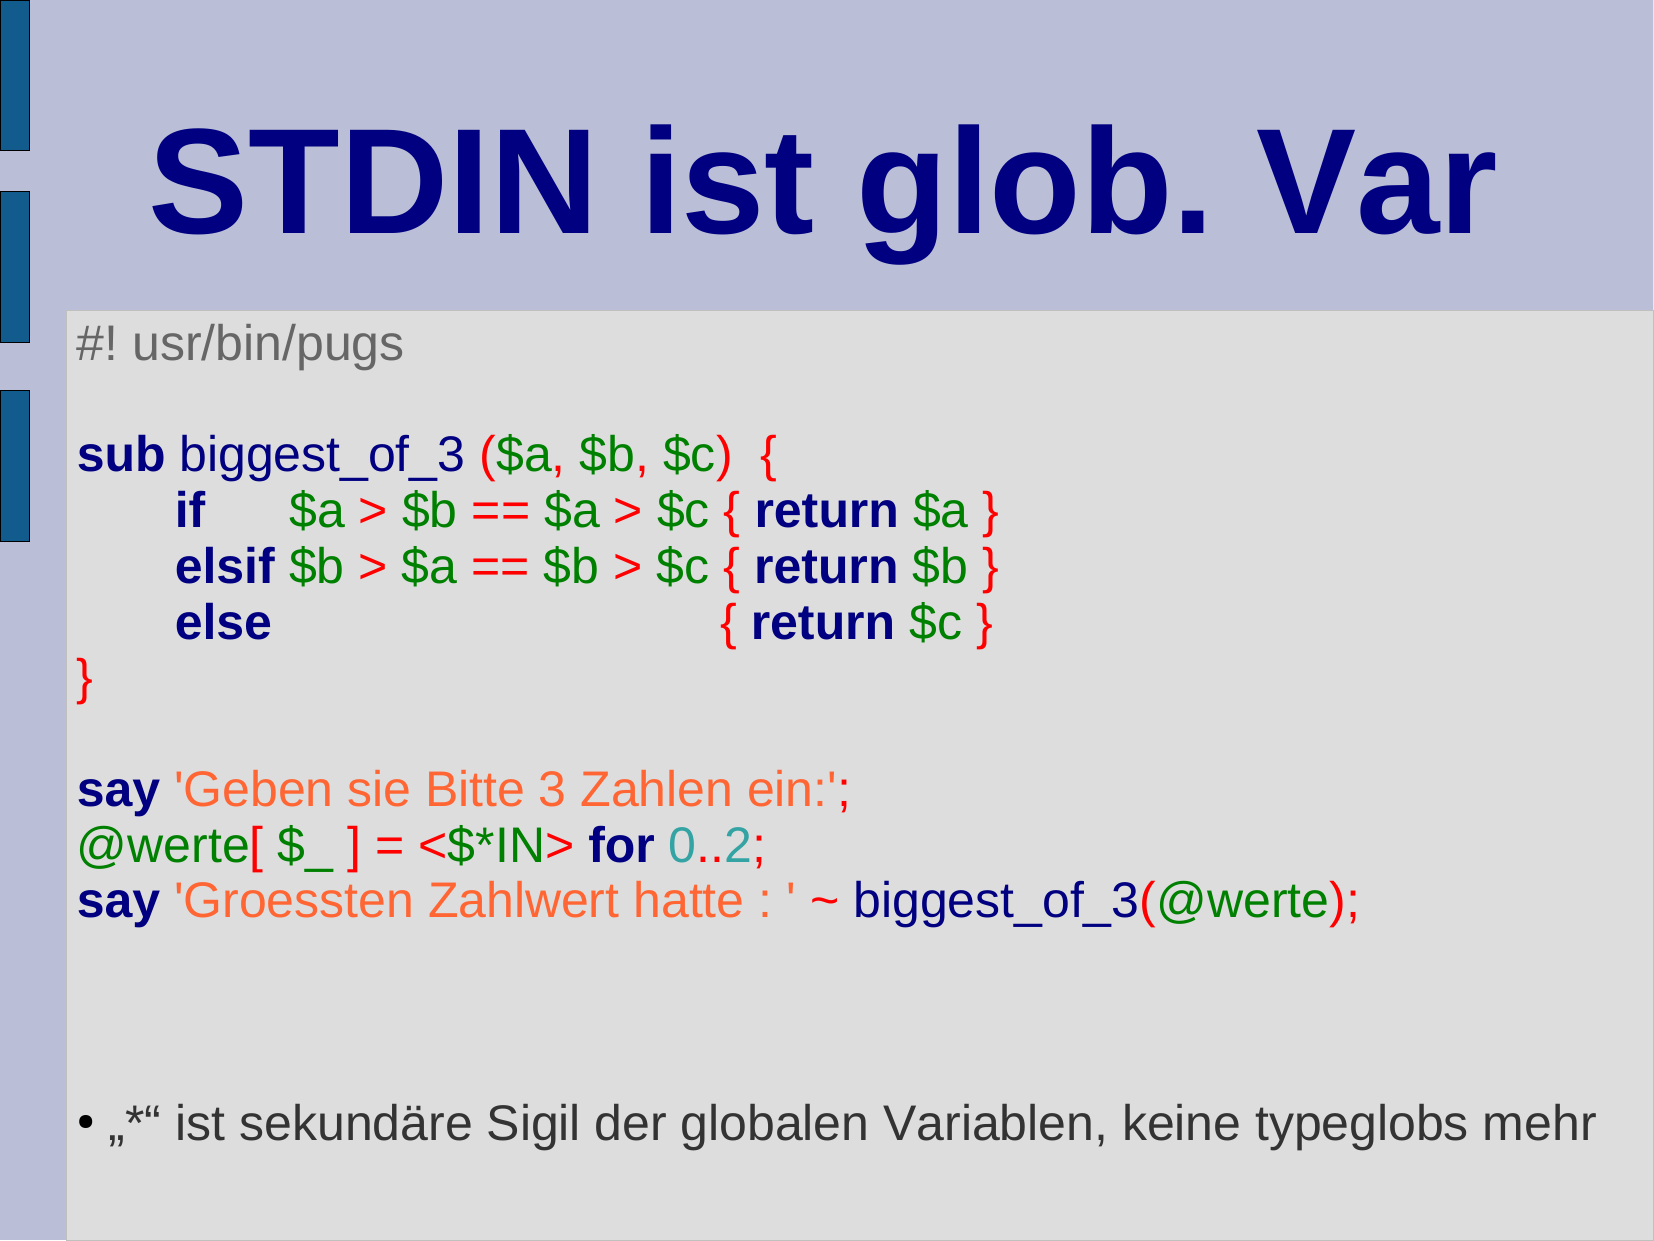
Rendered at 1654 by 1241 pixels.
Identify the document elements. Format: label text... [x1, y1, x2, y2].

list #! usr/bin/pugs sub biggest_of_3 ($a, $b, $c) { if $a > $b == $a > $c { return $a } elsif $b > $a == $b > $c { return $b } else { return $c } } say 'Geben sie Bitte 3 Zahlen ein:'; @werte[ $_ ] = <$*IN> for 0..2; say 'Groessten Zahlwert hatte : ' ~ biggest_of_3(@werte); „*“ ist sekundäre Sigil der globalen Variablen, keine typeglobs mehr [76, 315, 1625, 1182]
title STDIN ist glob. Var [118, 78, 1531, 286]
